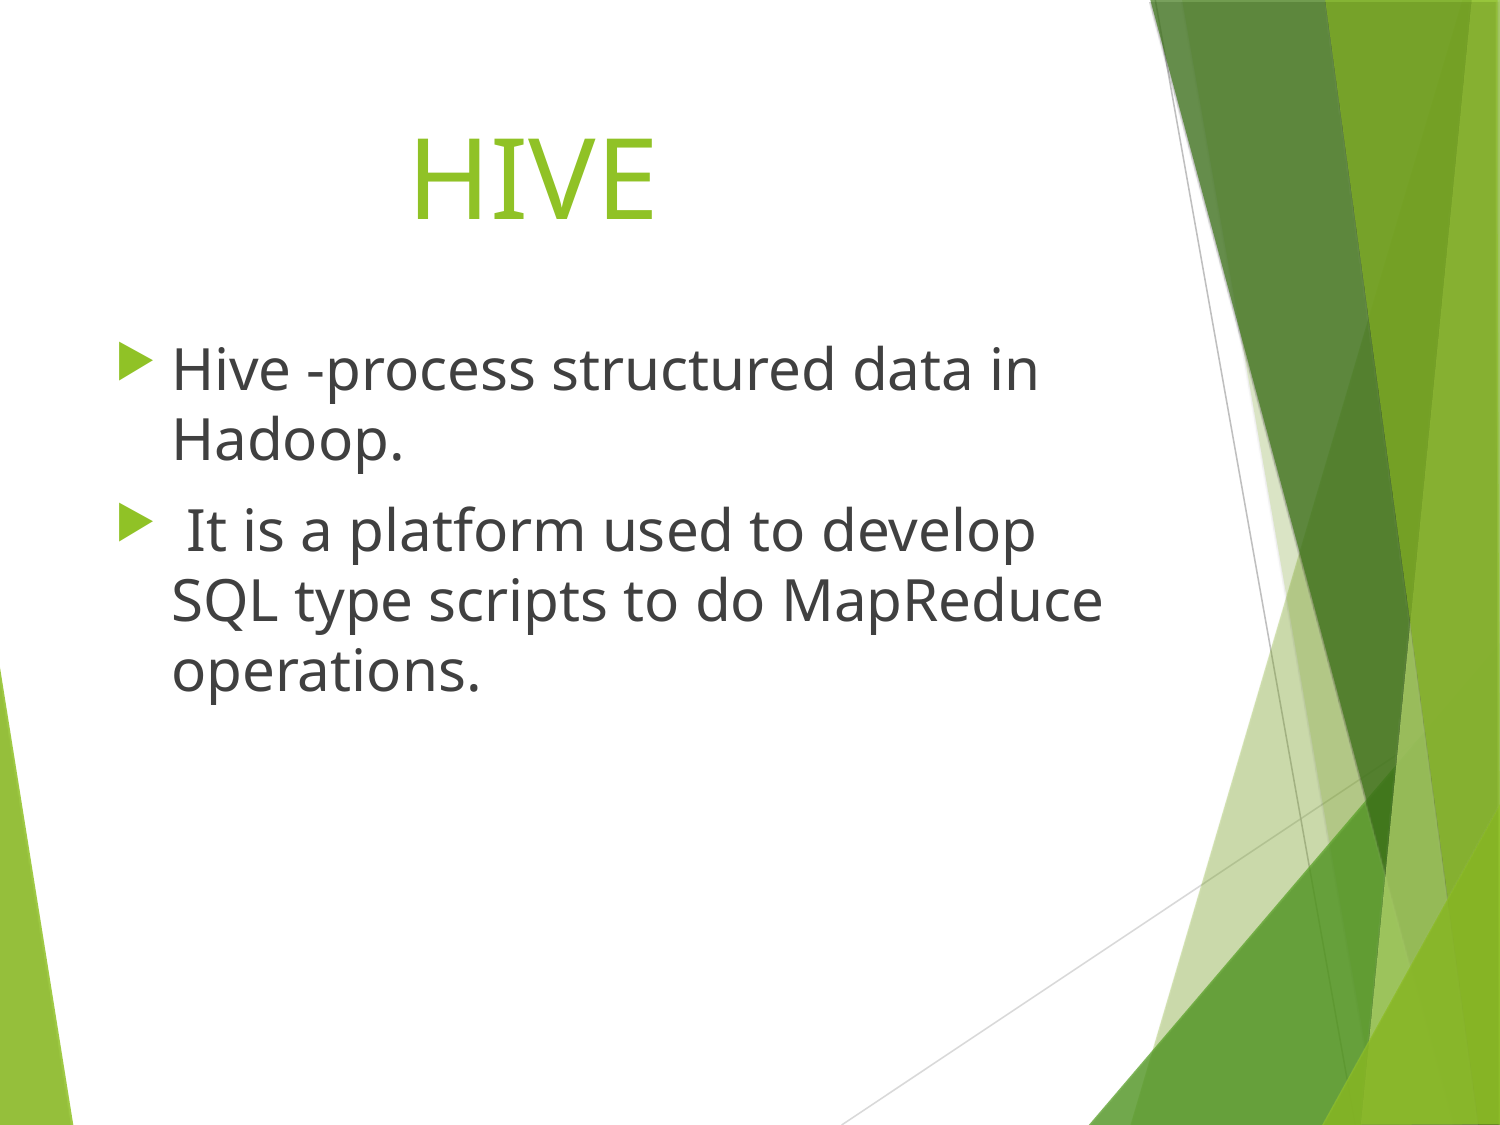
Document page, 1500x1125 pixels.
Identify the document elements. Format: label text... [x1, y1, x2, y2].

list Hive -process structured data in Hadoop. It is a platform used to develop SQL type scripts to do MapReduce operations. [99, 324, 1142, 825]
title HIVE [99, 99, 1142, 250]
